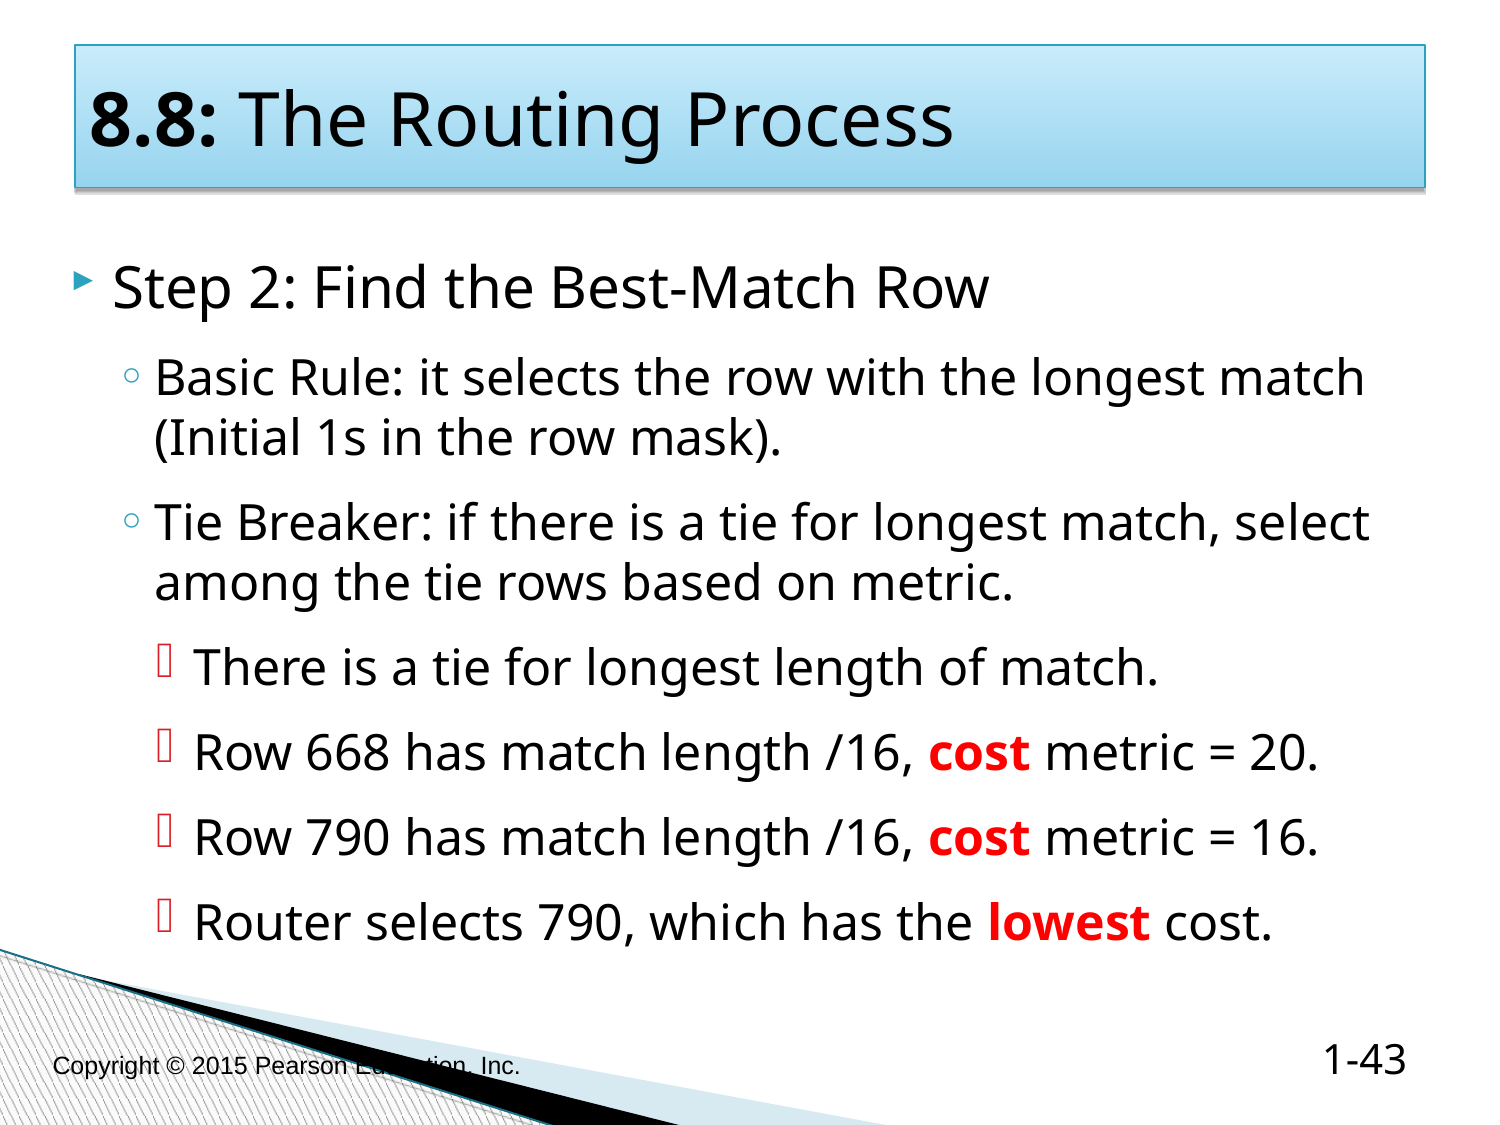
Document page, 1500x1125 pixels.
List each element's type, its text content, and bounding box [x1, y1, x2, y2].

slide_number 1-<number> [1287, 1037, 1423, 1098]
title 8.8: The Routing Process [75, 45, 1425, 188]
footer Copyright © 2015 Pearson Education, Inc. [37, 1040, 550, 1088]
picture [0, 952, 543, 1125]
list Step 2: Find the Best-Match Row Basic Rule: it selects the row with the longest match (Initial 1s in the row mask). Tie Breaker: if there is a tie for longest match, select among the tie rows based on metric. There is a tie for longest length of match. Row 668 has match length /16, cost metric = 20. Row 790 has match length /16, cost metric = 16. Router selects 790, which has the lowest cost. [37, 242, 1463, 986]
